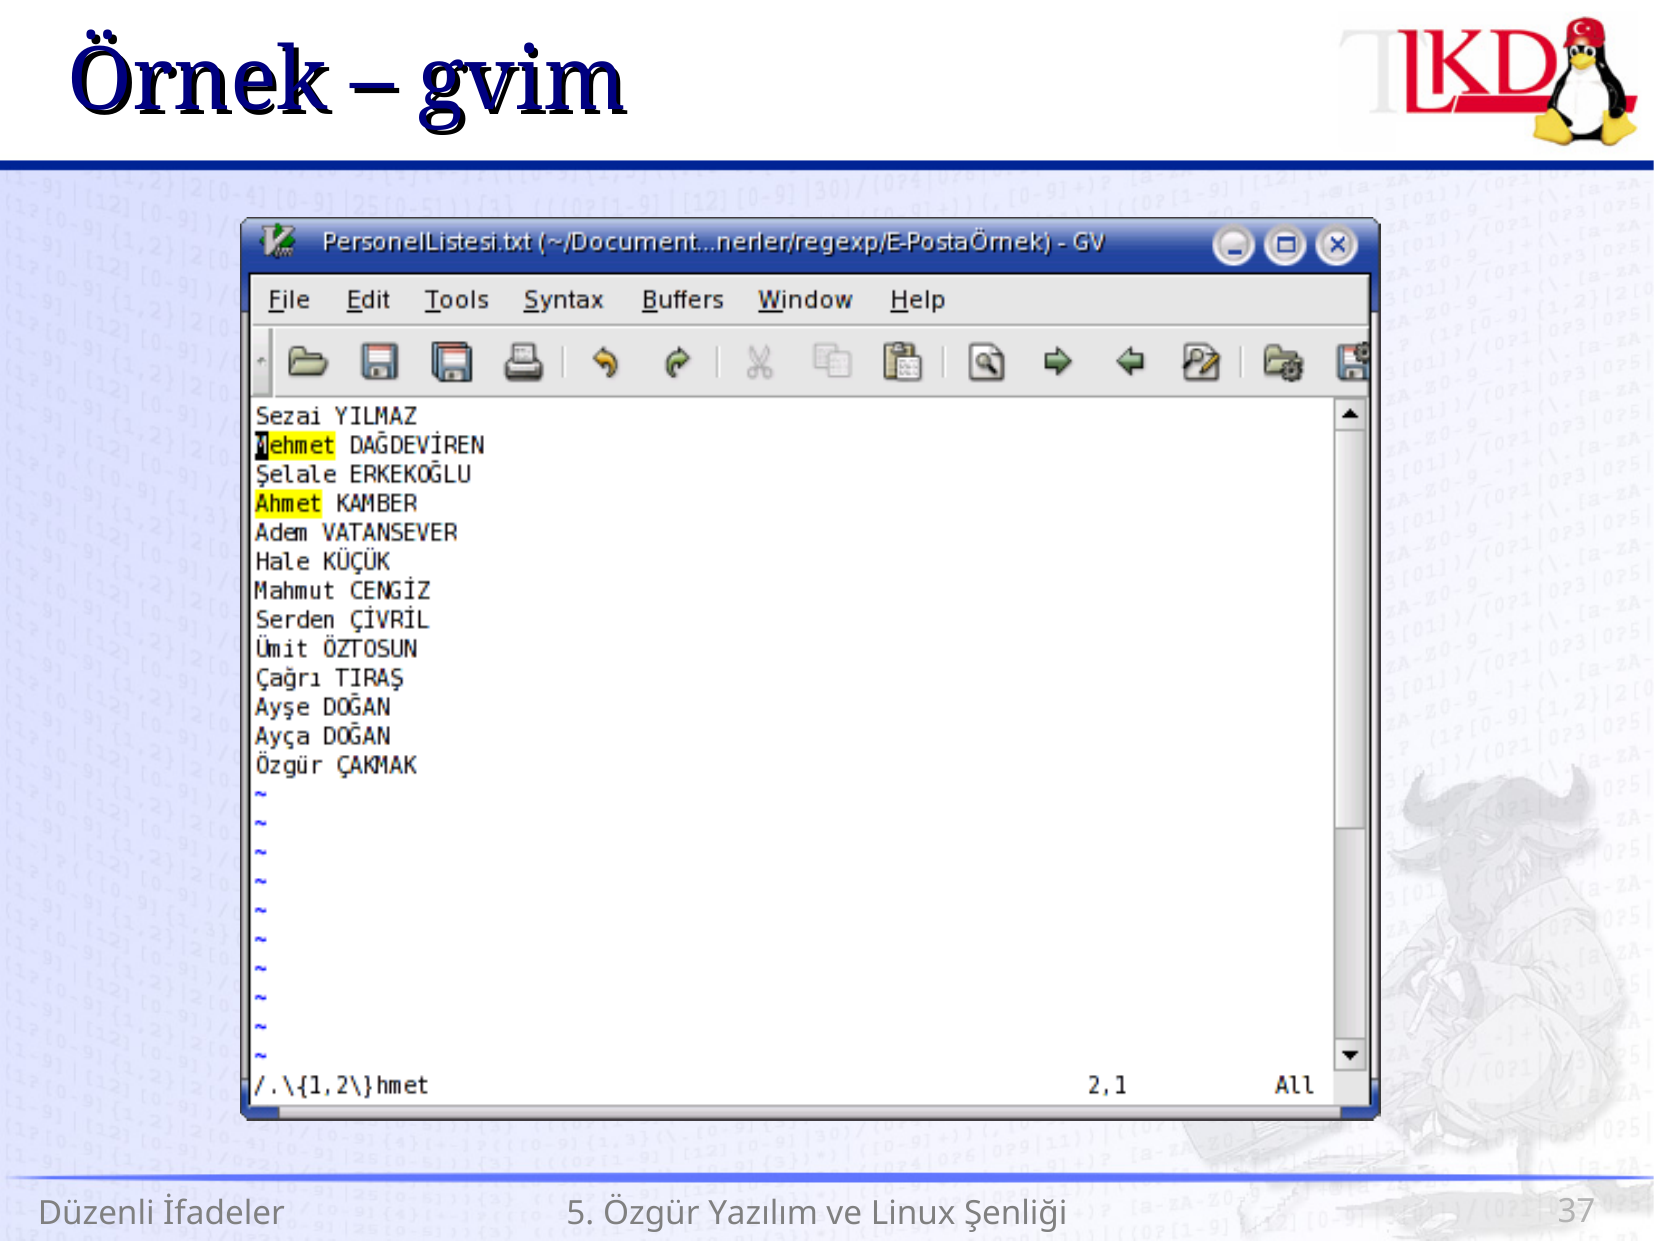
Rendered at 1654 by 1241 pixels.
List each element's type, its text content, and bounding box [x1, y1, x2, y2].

picture [0, 0, 1654, 1241]
title Örnek – gvim [67, 13, 1399, 138]
